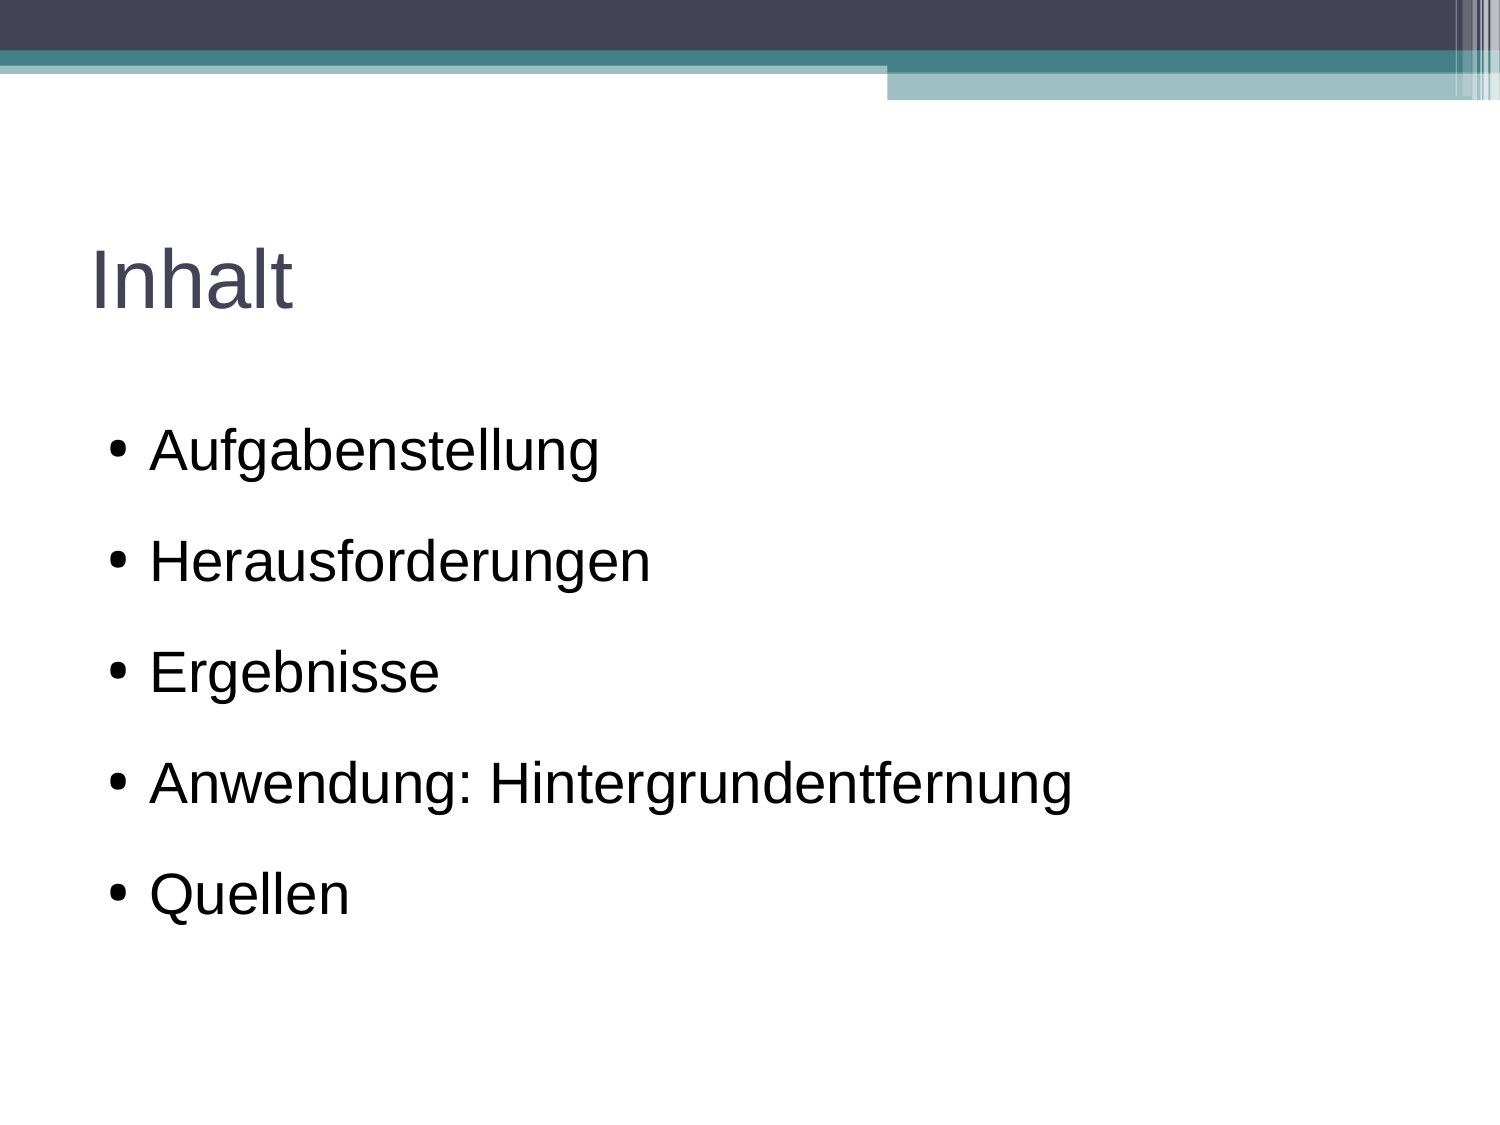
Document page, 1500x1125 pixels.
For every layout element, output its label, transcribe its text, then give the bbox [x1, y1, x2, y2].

list Aufgabenstellung Herausforderungen Ergebnisse Anwendung: Hintergrundentfernung Quellen [75, 369, 1426, 1022]
title Inhalt [75, 167, 1426, 369]
